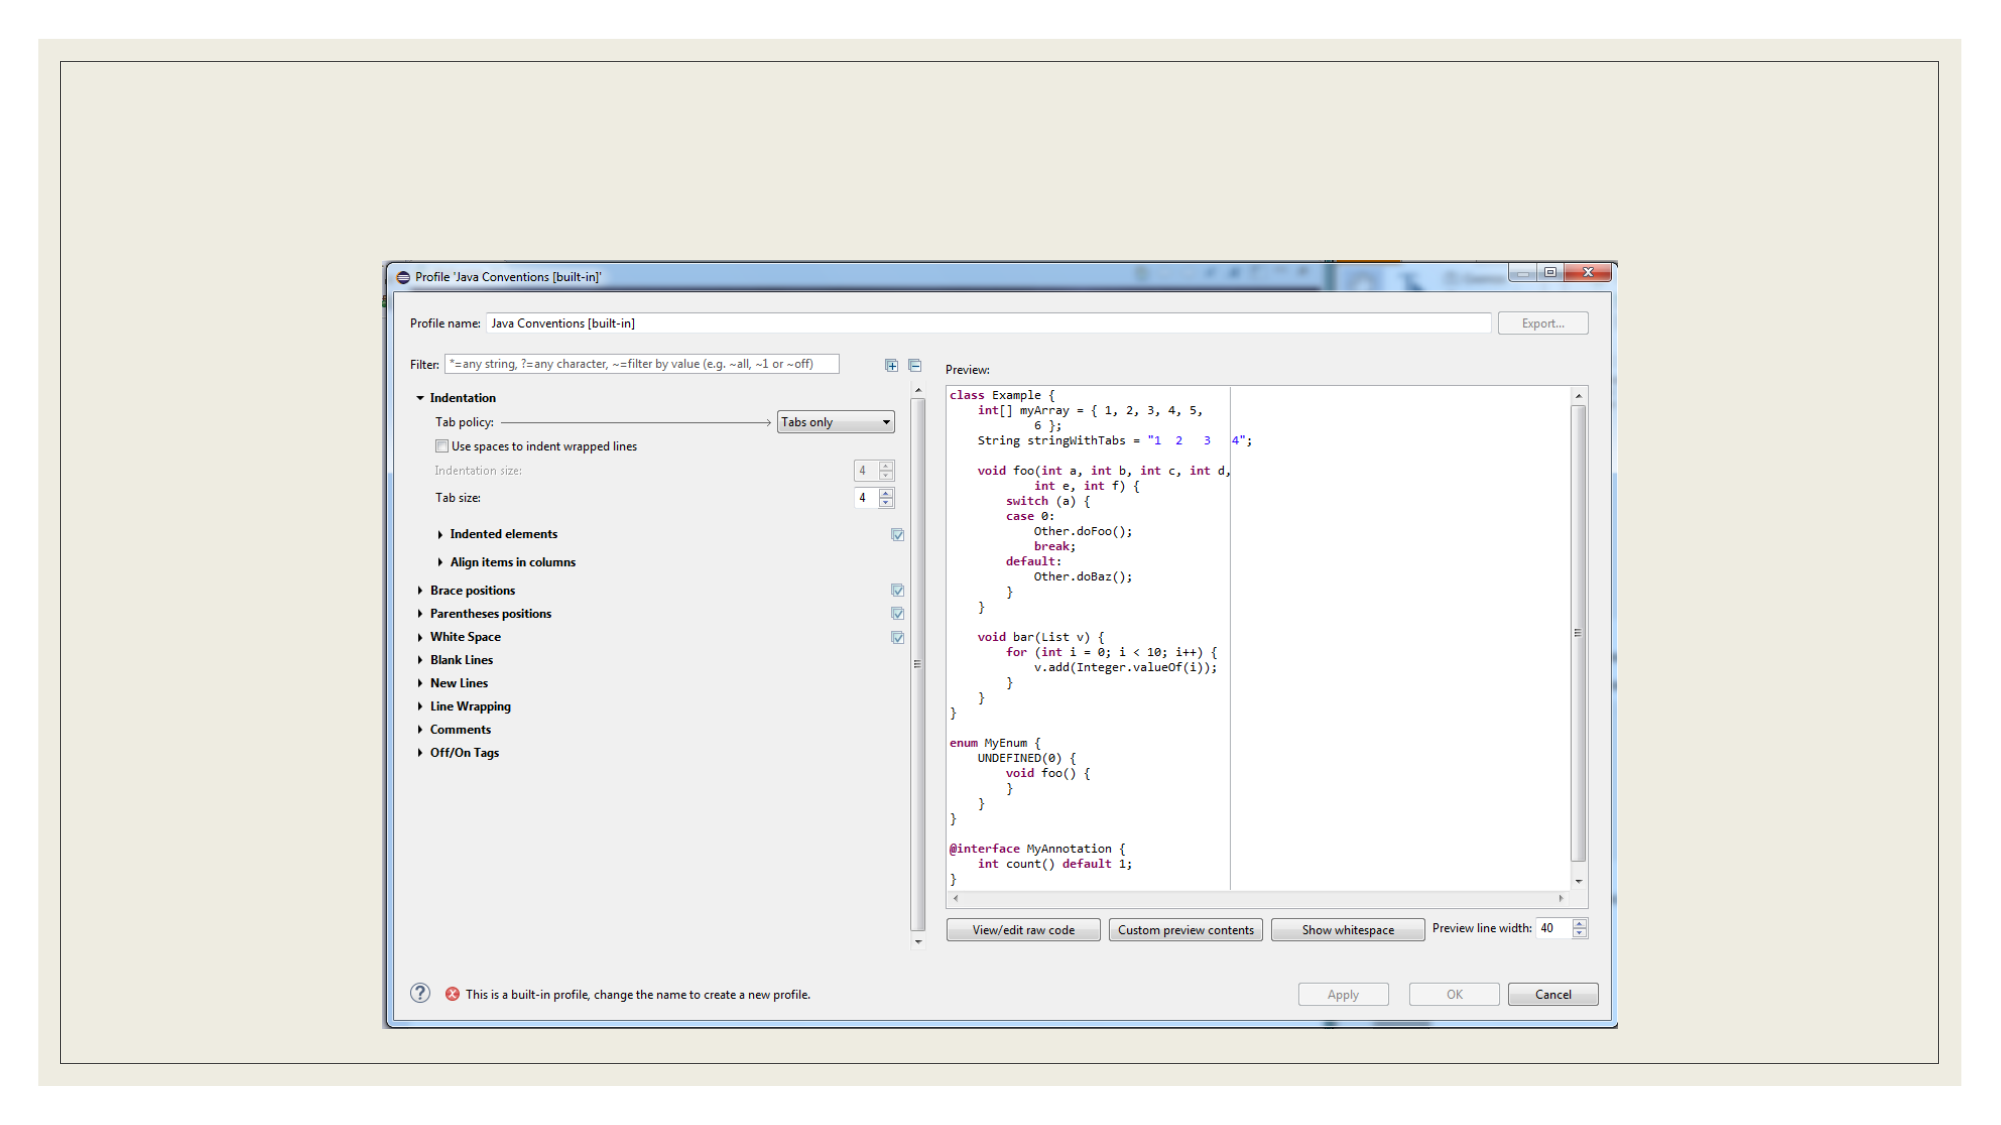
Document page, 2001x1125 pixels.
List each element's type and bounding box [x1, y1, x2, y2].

picture [382, 260, 1618, 1029]
